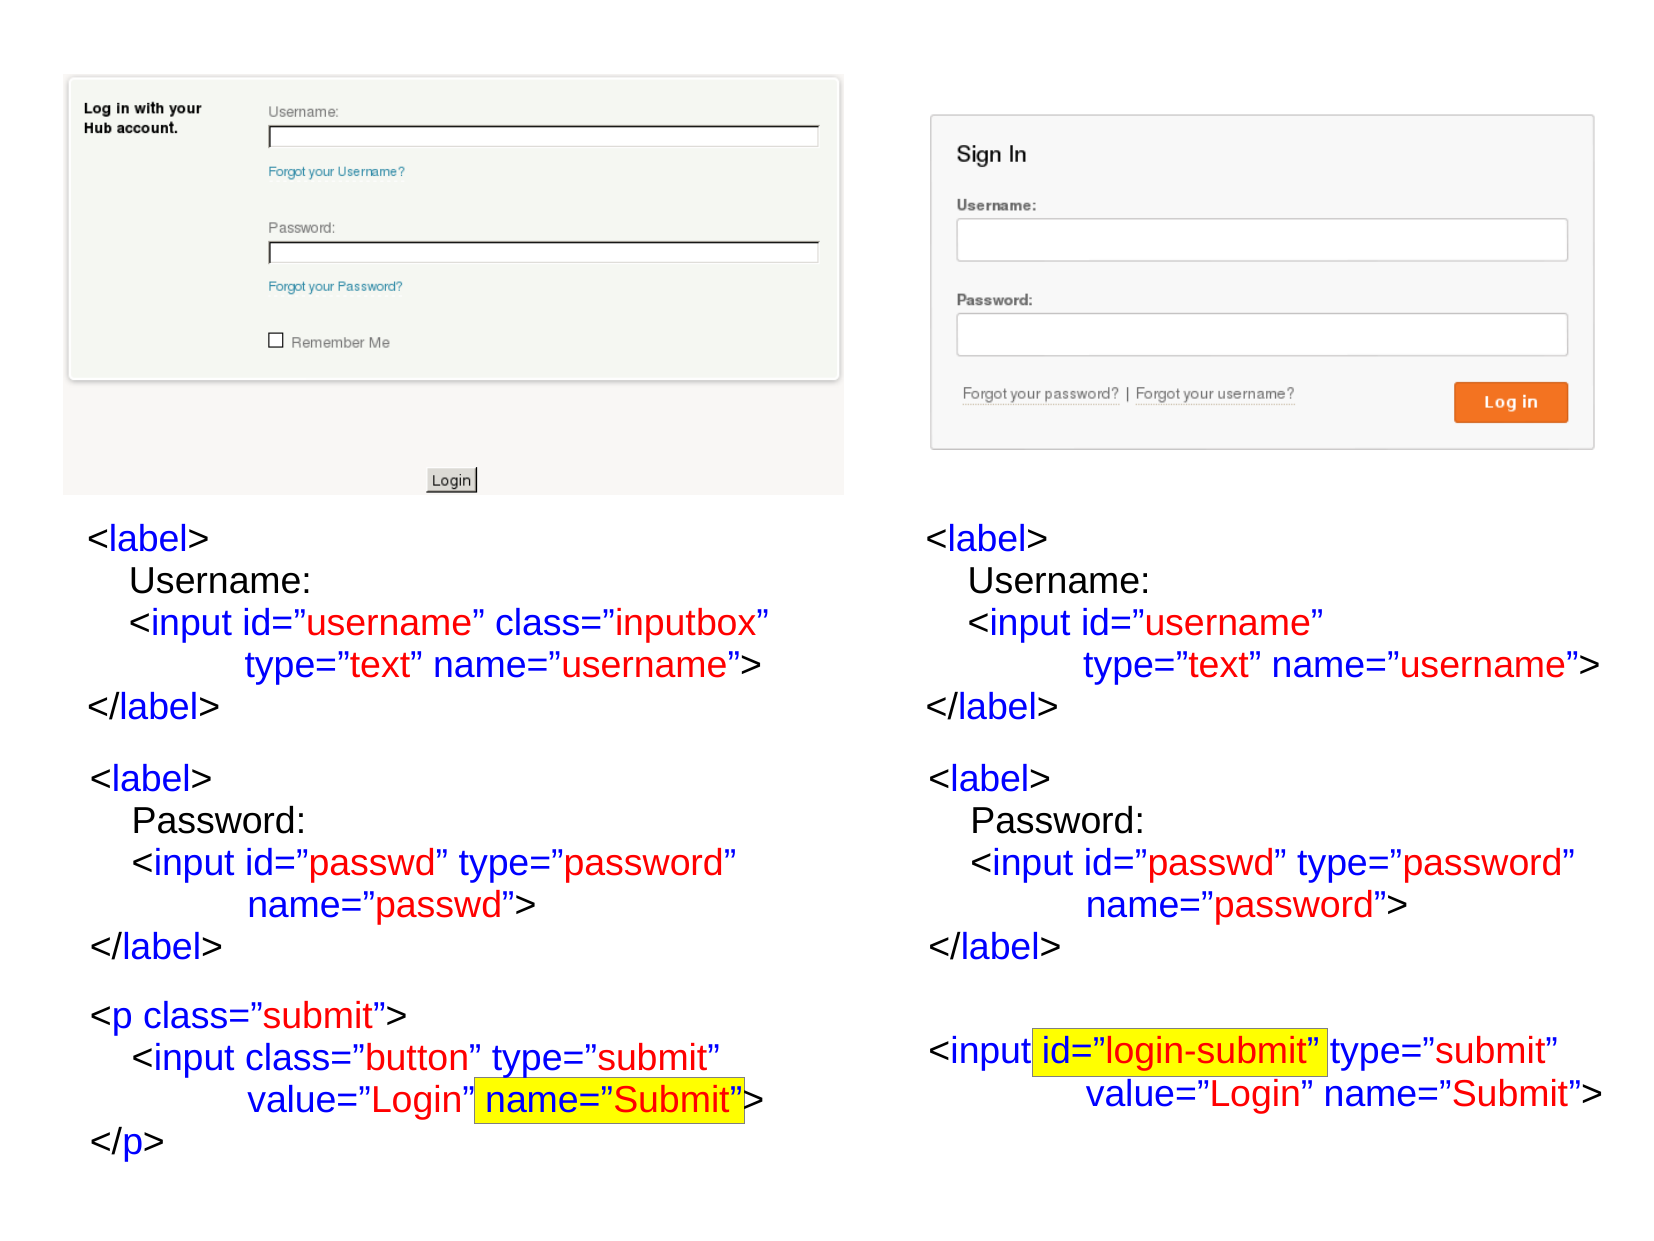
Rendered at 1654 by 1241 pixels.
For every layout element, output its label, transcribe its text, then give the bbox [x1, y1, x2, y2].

text_box <label> Username: <input id=”username” type=”text” name=”username”> </label> [910, 510, 1654, 736]
picture [929, 112, 1596, 451]
text_box <label> Username: <input id=”username” class=”inputbox” type=”text” name=”username”> </label> [72, 510, 823, 736]
text_box <label> Password: <input id=”passwd” type=”password” name=”passwd”> </label> [75, 750, 826, 975]
text_box <p class=”submit”> <input class=”button” type=”submit” value=”Login” name=”Submit”> </p> [75, 987, 826, 1171]
text_box <input id=”login-submit” type=”submit” value=”Login” name=”Submit”> [913, 1022, 1654, 1122]
picture [63, 74, 844, 496]
text_box <label> Password: <input id=”passwd” type=”password” name=”password”> </label> [913, 750, 1654, 975]
